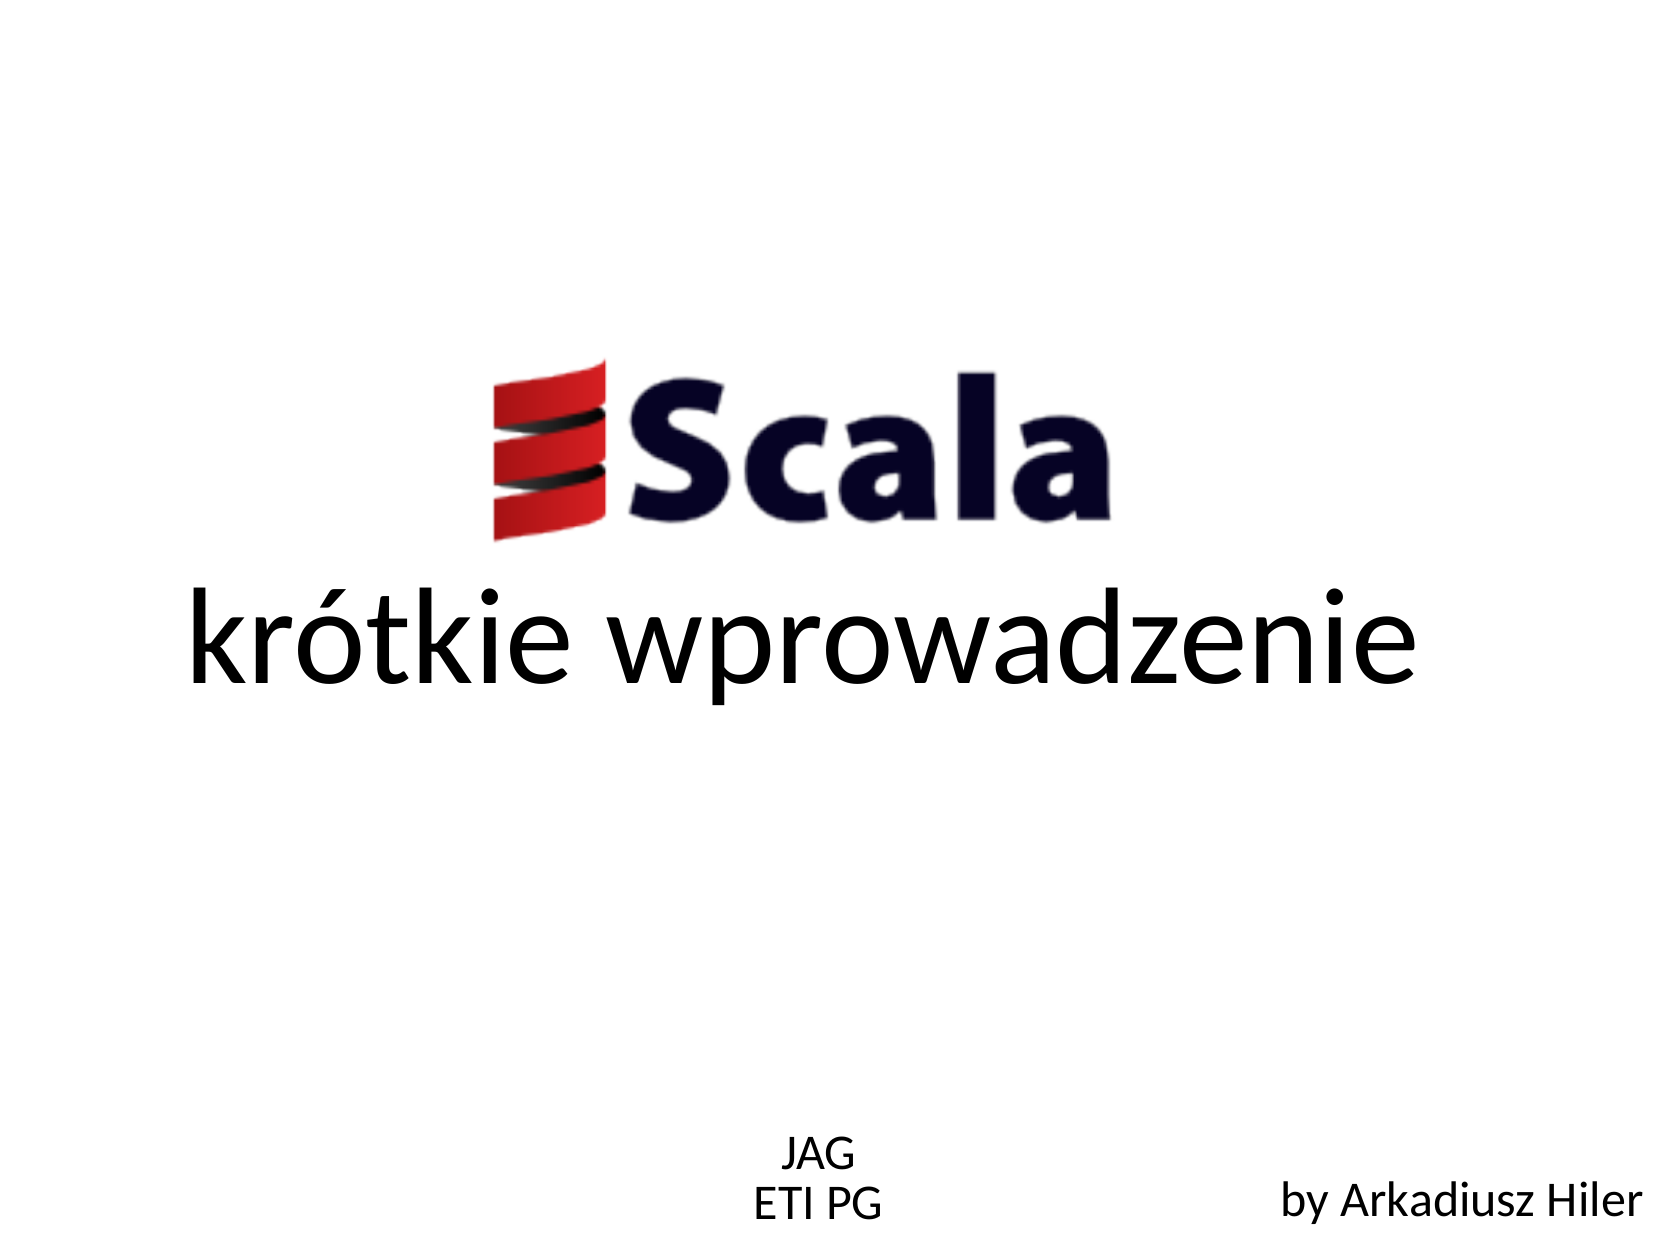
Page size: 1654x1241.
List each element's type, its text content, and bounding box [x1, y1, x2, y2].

title krótkie wprowadzenie [59, 565, 1548, 734]
title JAG ETI PG [74, 1110, 1563, 1241]
title by Arkadiusz Hiler [718, 1107, 1654, 1241]
picture [413, 324, 1171, 591]
